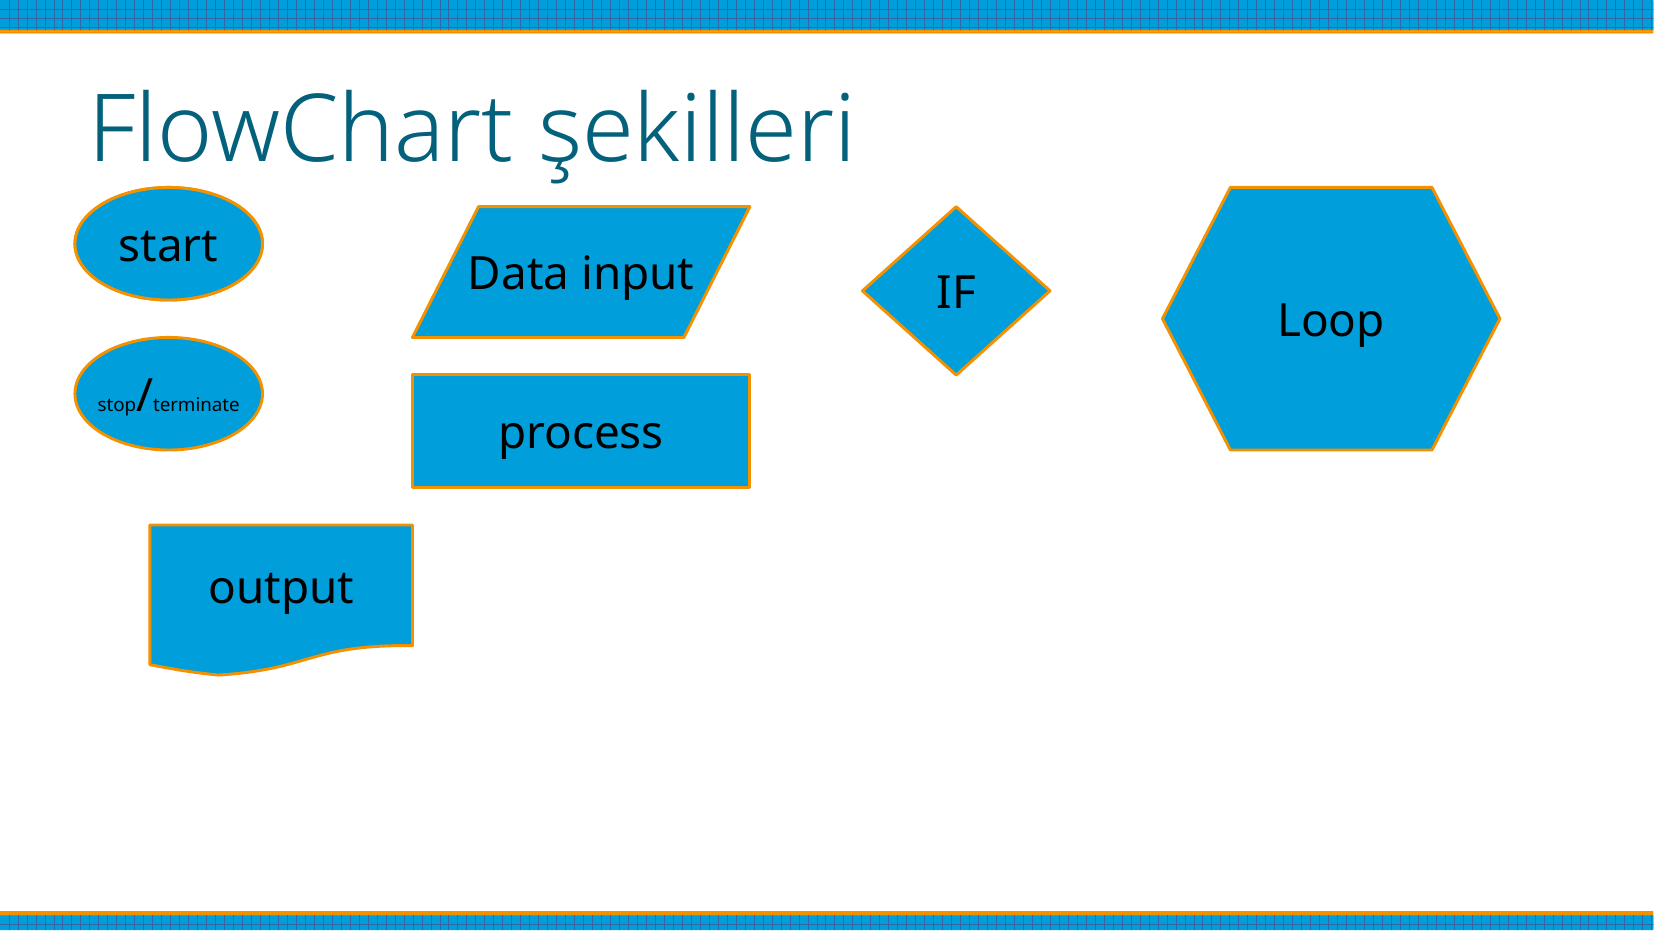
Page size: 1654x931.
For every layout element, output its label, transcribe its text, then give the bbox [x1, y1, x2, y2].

text_box stop/terminate [74, 337, 263, 451]
text_box Loop [1162, 187, 1500, 451]
text_box IF [862, 206, 1051, 376]
text_box start [74, 187, 263, 301]
title FlowChart şekilleri [88, 44, 1565, 207]
text_box process [412, 374, 750, 488]
text_box Data input [412, 206, 750, 338]
text_box output [149, 525, 413, 676]
